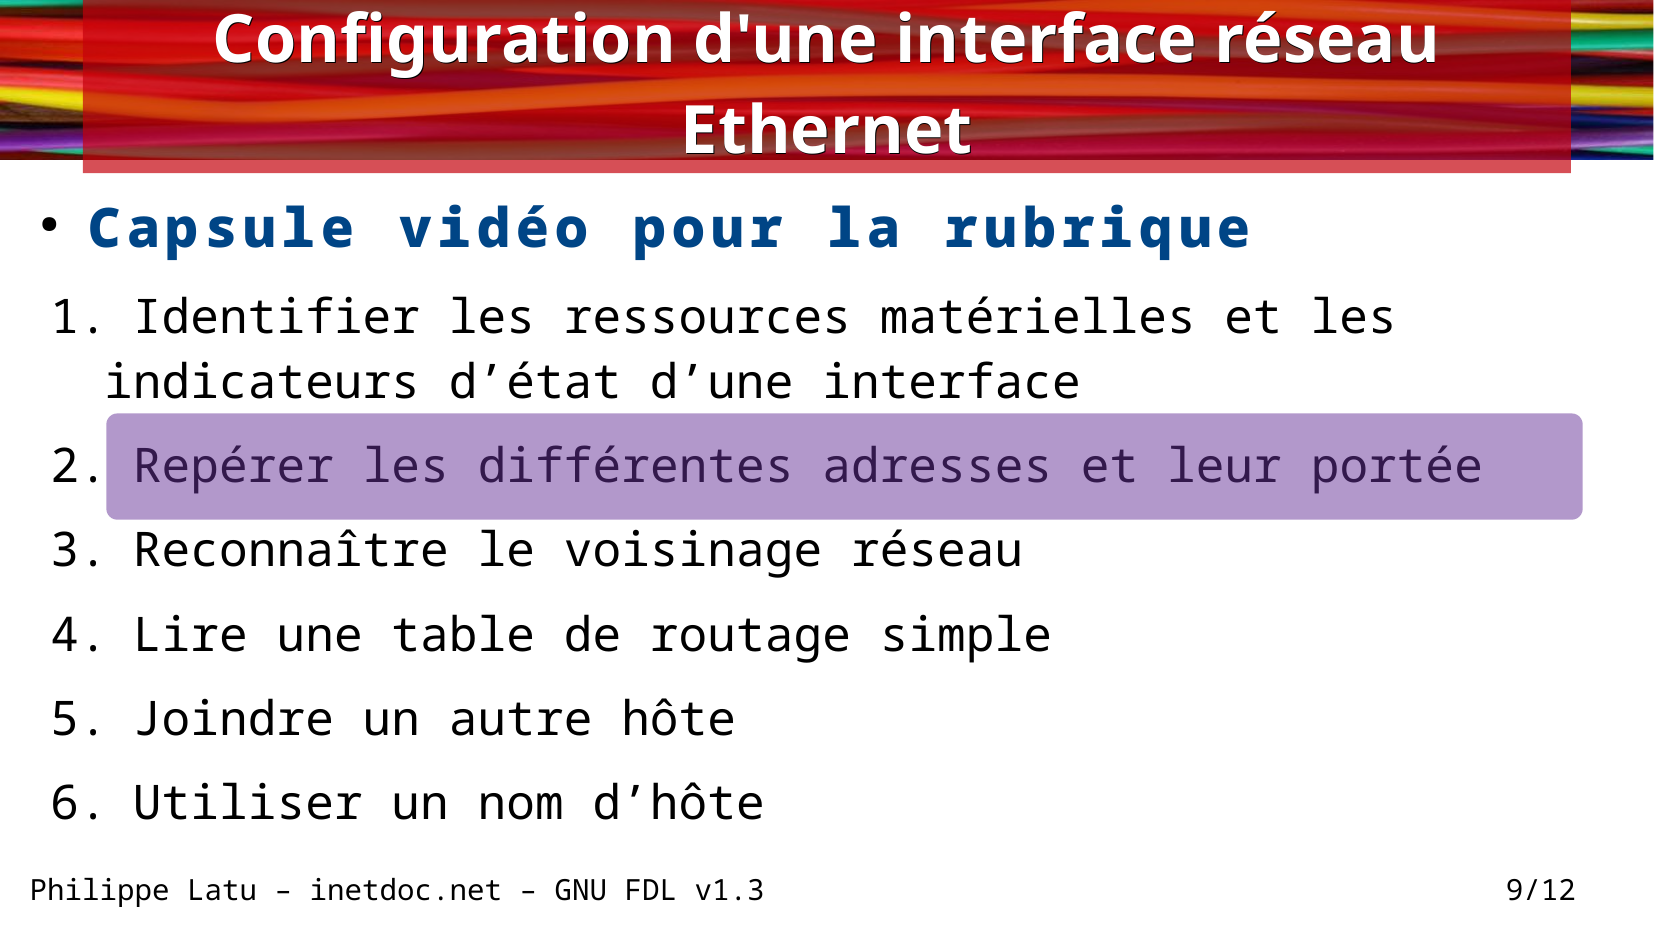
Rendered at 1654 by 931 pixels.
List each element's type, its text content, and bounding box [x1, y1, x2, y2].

text_box Philippe Latu – inetdoc.net – GNU FDL v1.3 <numéro>/12 [23, 862, 1619, 911]
text_box [106, 413, 1583, 520]
title Configuration d'une interface réseau Ethernet [82, 10, 1571, 155]
picture [1571, 0, 1654, 160]
picture [0, 0, 82, 160]
list Capsule vidéo pour la rubrique Identifier les ressources matérielles et les indicateurs d’état d’une interface Repérer les différentes adresses et leur portée Reconnaître le voisinage réseau Lire une table de routage simple Joindre un autre hôte Utiliser un nom d’hôte [23, 188, 1619, 839]
